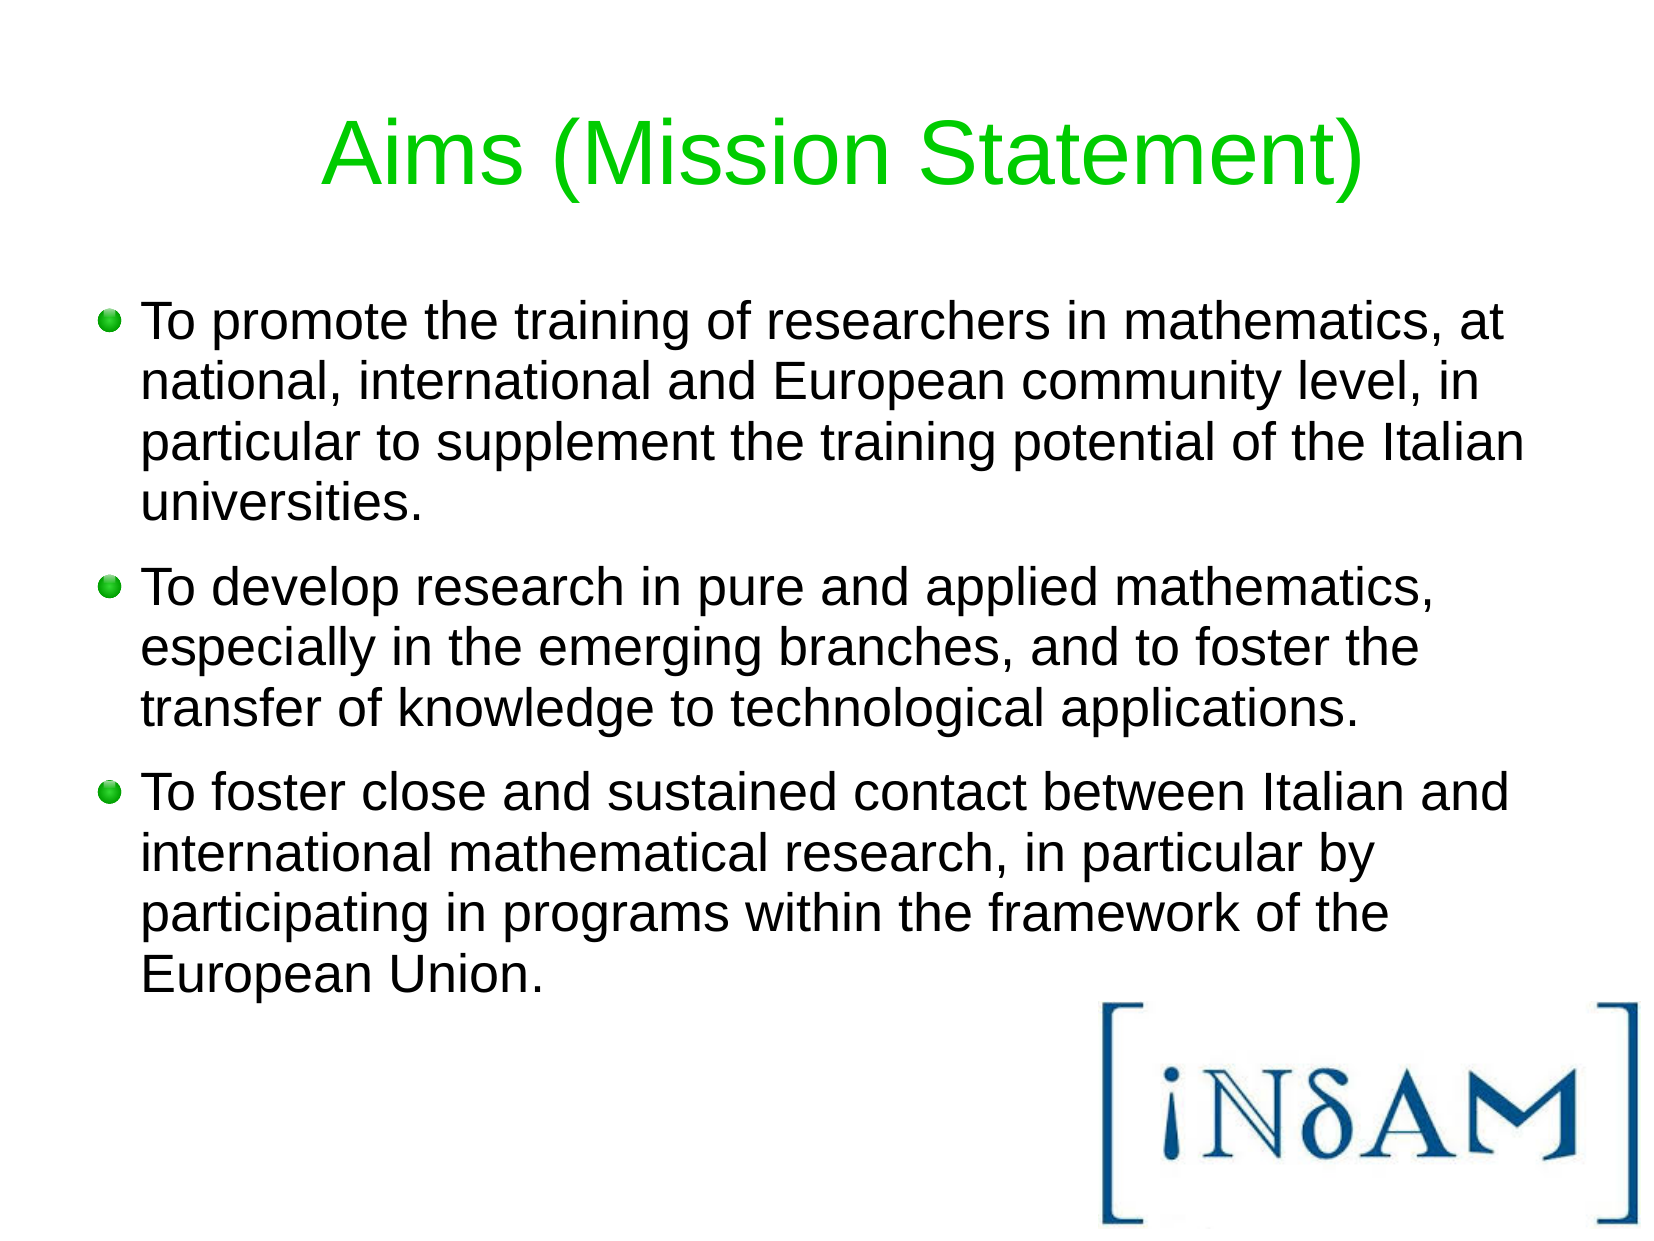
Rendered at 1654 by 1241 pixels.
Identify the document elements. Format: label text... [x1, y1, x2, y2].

list To promote the training of researchers in mathematics, at national, international and European community level, in particular to supplement the training potential of the Italian universities. To develop research in pure and applied mathematics, especially in the emerging branches, and to foster the transfer of knowledge to technological applications. To foster close and sustained contact between Italian and international mathematical research, in particular by participating in programs within the framework of the European Union. [82, 290, 1571, 1010]
title Aims (Mission Statement) [82, 49, 1571, 257]
picture [1098, 1001, 1641, 1229]
